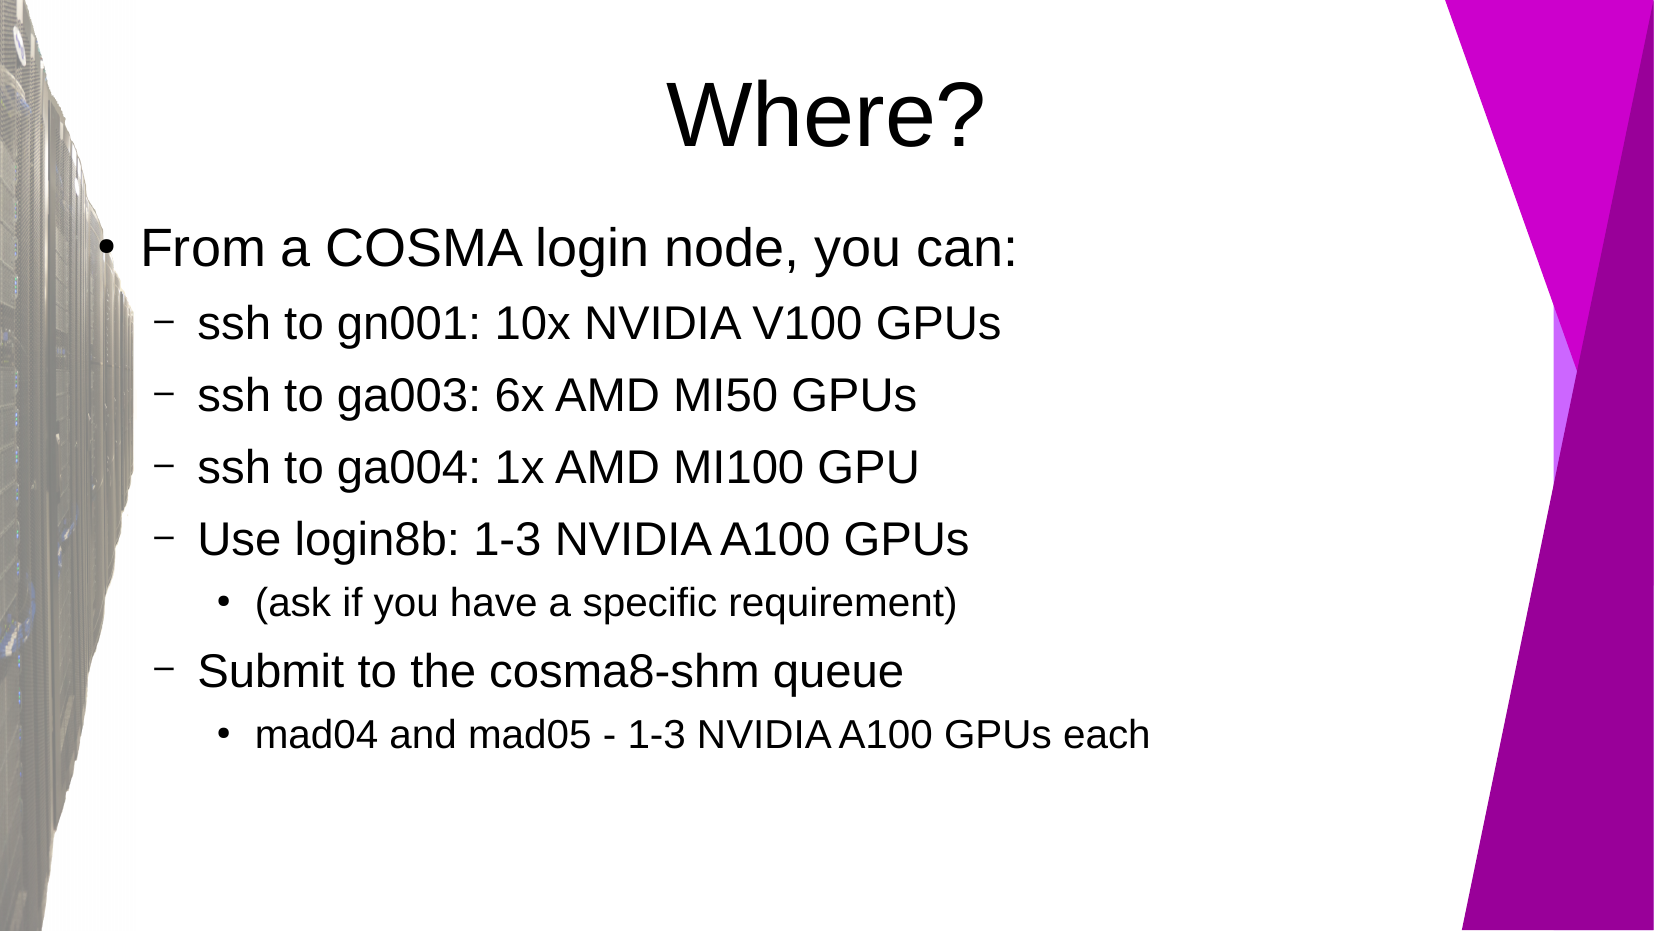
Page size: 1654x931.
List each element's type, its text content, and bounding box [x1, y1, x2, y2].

list From a COSMA login node, you can: ssh to gn001: 10x NVIDIA V100 GPUs ssh to ga003: 6x AMD MI50 GPUs ssh to ga004: 1x AMD MI100 GPU Use login8b: 1-3 NVIDIA A100 GPUs (ask if you have a specific requirement) Submit to the cosma8-shm queue mad04 and mad05 - 1-3 NVIDIA A100 GPUs each [82, 217, 1571, 758]
title Where? [82, 37, 1571, 193]
picture [0, 0, 137, 931]
